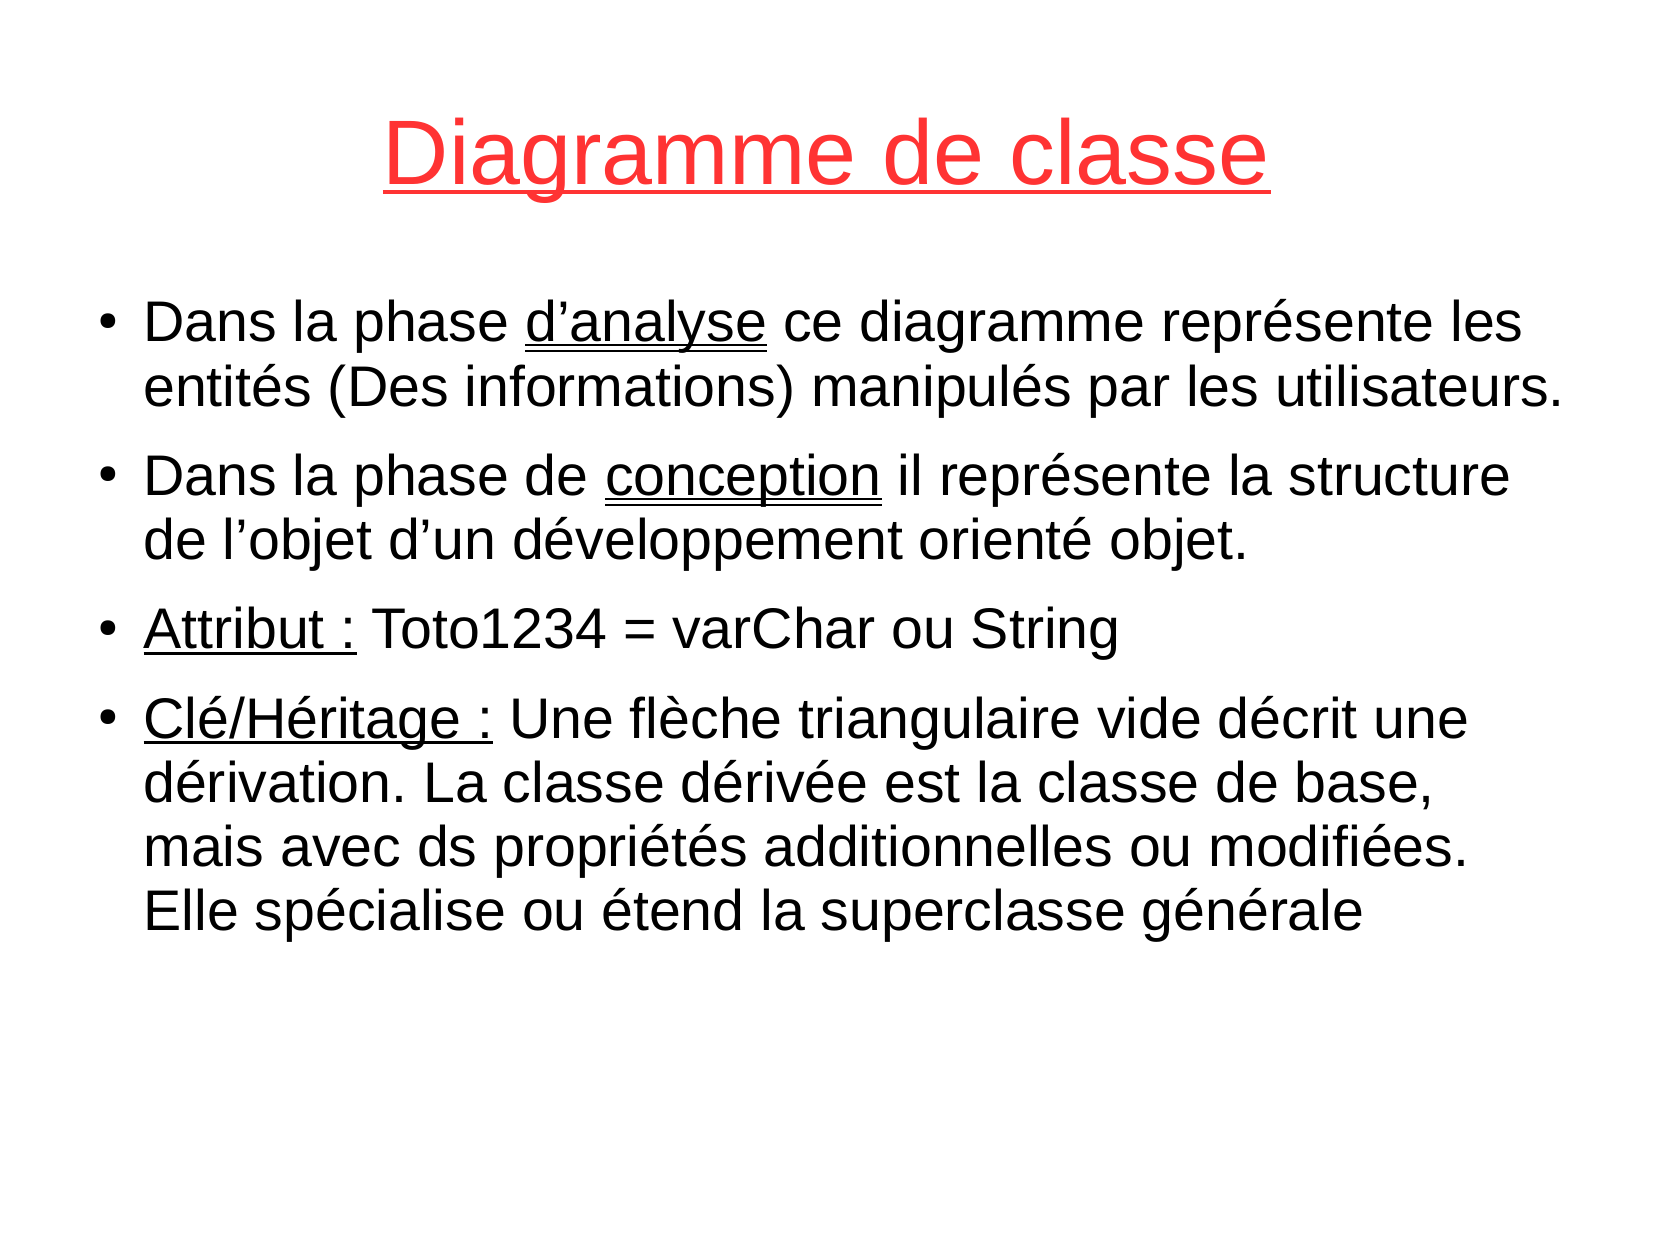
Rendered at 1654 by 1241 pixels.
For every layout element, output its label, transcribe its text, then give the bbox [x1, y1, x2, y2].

list Dans la phase d’analyse ce diagramme représente les entités (Des informations) manipulés par les utilisateurs. Dans la phase de conception il représente la structure de l’objet d’un développement orienté objet. Attribut : Toto1234 = varChar ou String Clé/Héritage : Une flèche triangulaire vide décrit une dérivation. La classe dérivée est la classe de base, mais avec ds propriétés additionnelles ou modifiées. Elle spécialise ou étend la superclasse générale [82, 290, 1571, 1010]
title Diagramme de classe [82, 49, 1571, 257]
